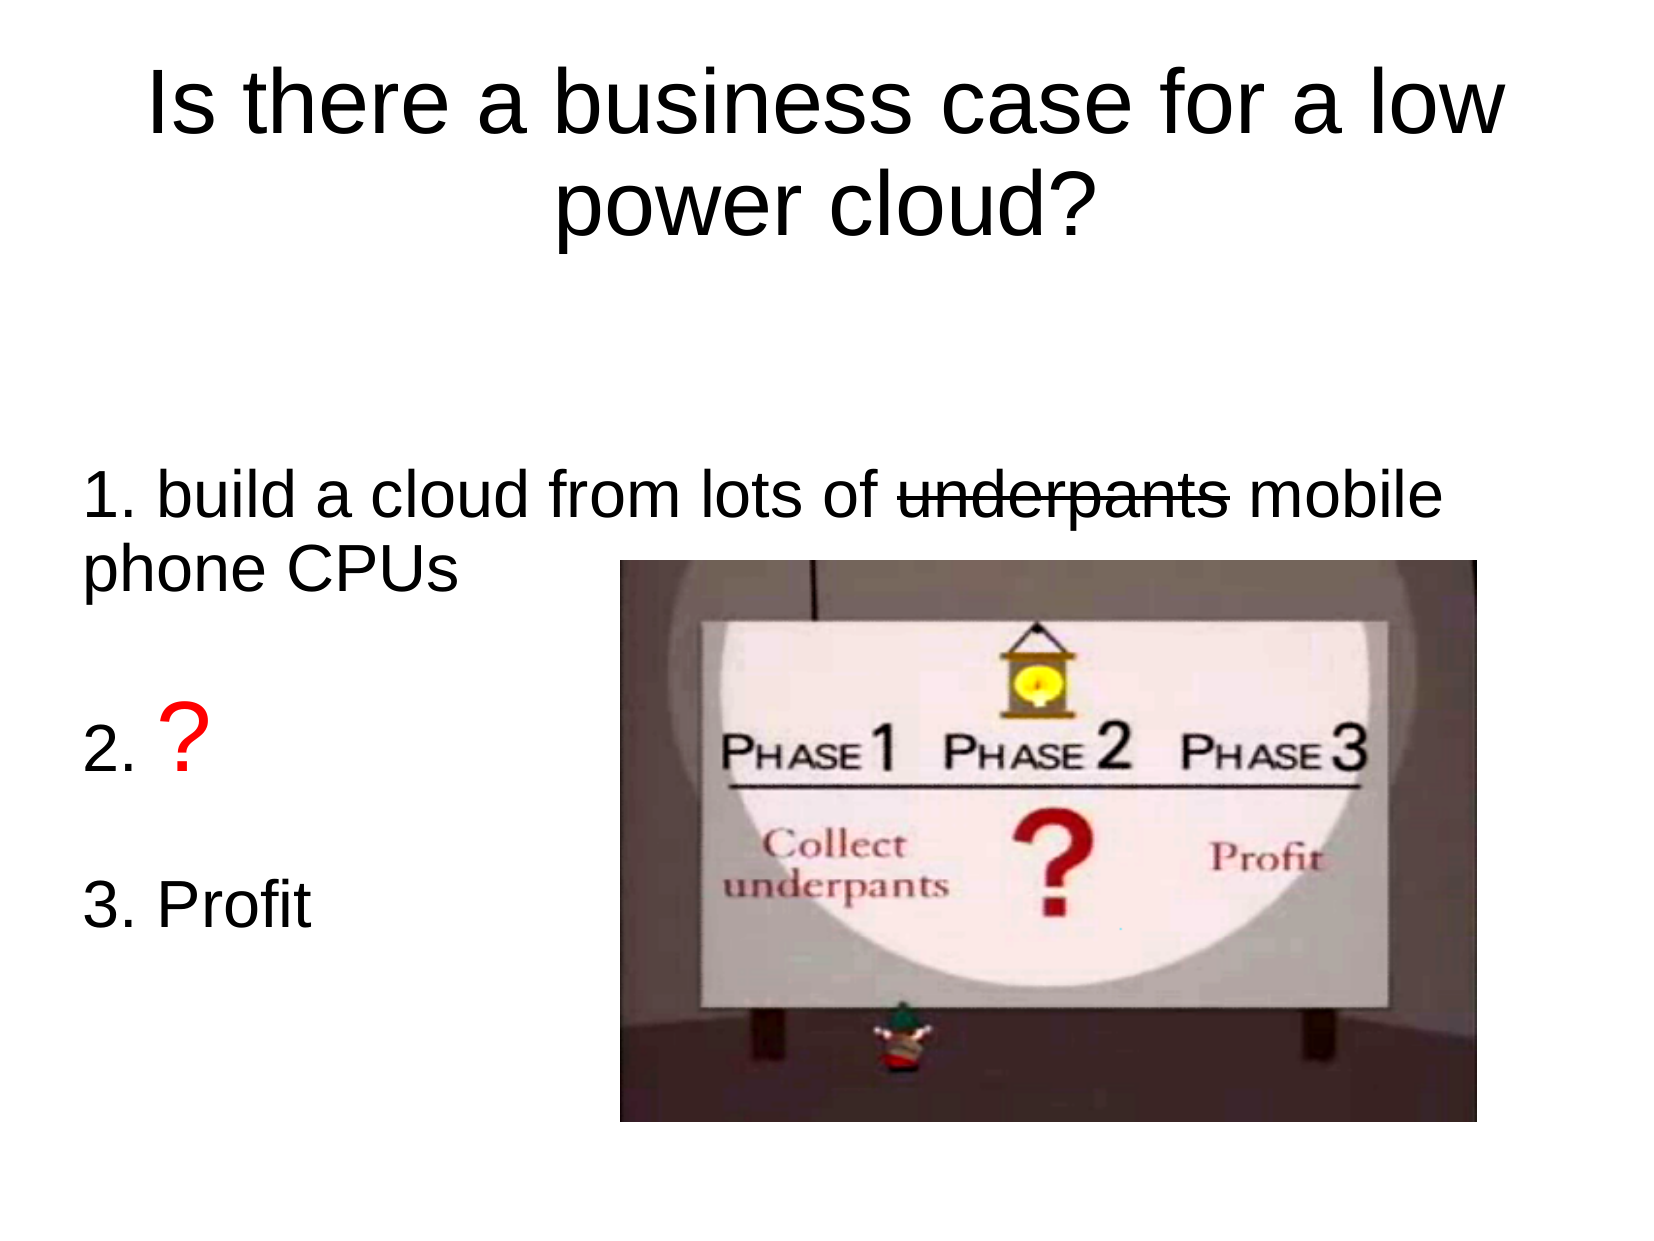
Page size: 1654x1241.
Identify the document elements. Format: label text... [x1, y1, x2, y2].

title Is there a business case for a low power cloud? [82, 49, 1571, 257]
picture [620, 560, 1477, 1123]
subtitle 1. build a cloud from lots of underpants mobile phone CPUs 2. ? 3. Profit [82, 290, 1571, 1109]
